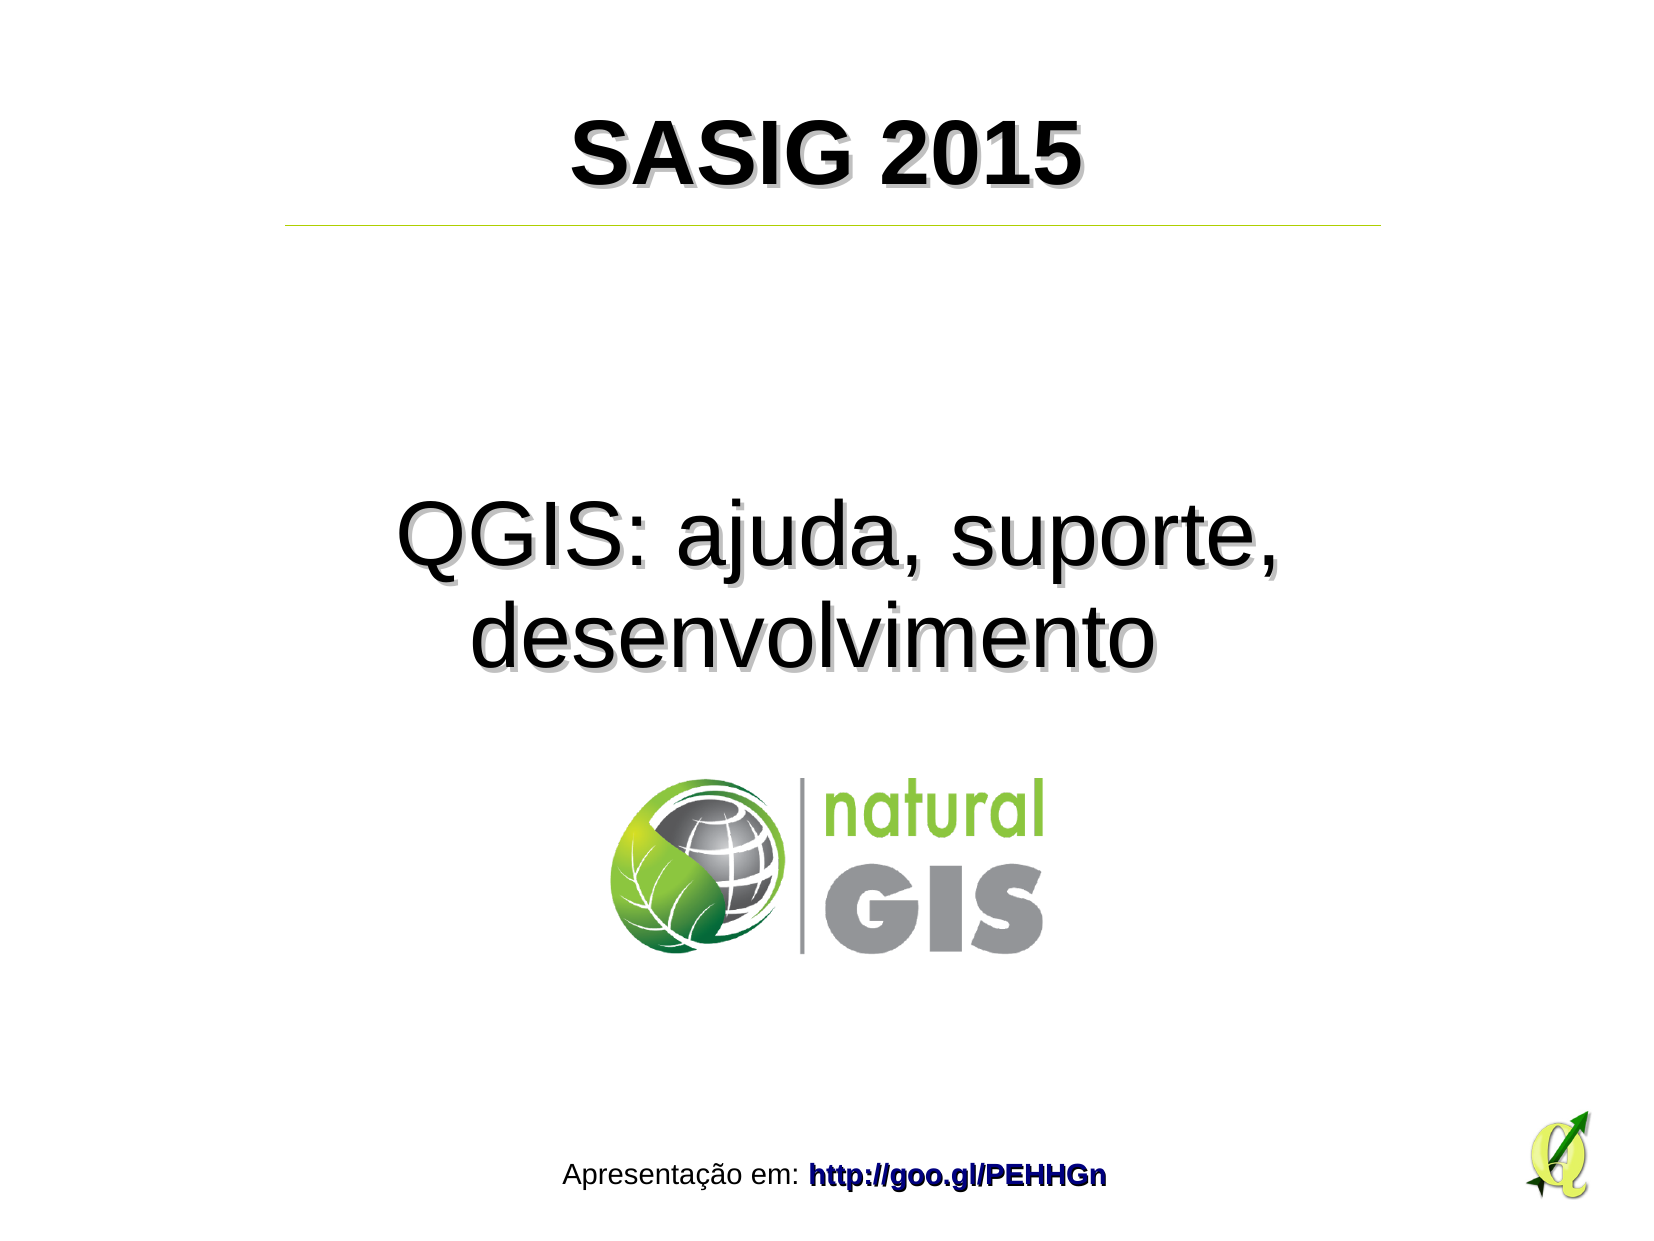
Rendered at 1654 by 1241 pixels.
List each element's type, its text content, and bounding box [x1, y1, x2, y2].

subtitle QGIS: ajuda, suporte, desenvolvimento [82, 225, 1571, 945]
picture [1500, 1109, 1621, 1201]
title SASIG 2015 [82, 49, 1571, 225]
text_box Apresentação em: http://goo.gl/PEHHGn [543, 1146, 1127, 1241]
picture [537, 725, 1116, 1011]
